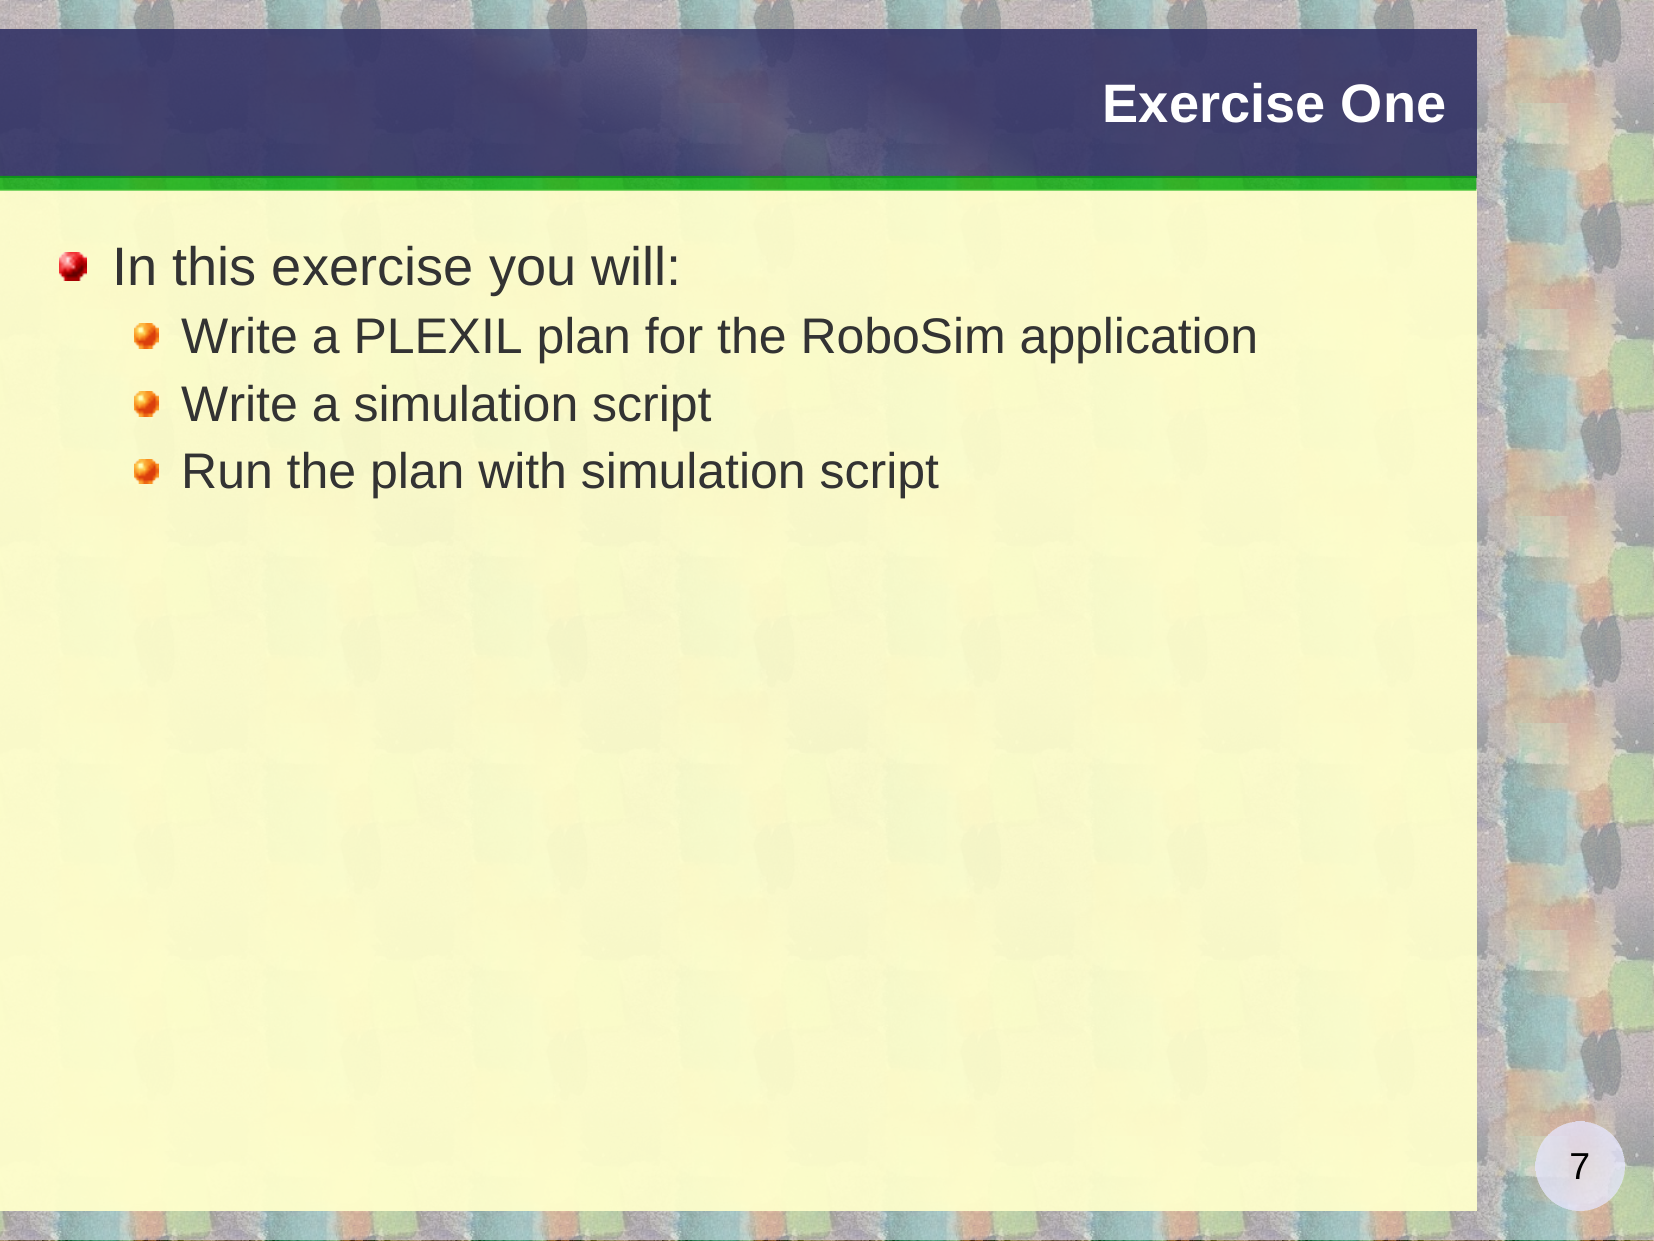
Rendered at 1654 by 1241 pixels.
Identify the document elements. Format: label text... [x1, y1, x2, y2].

list In this exercise you will: Write a PLEXIL plan for the RoboSim application Write a simulation script Run the plan with simulation script [59, 236, 1418, 1182]
title Exercise One [29, 59, 1447, 148]
